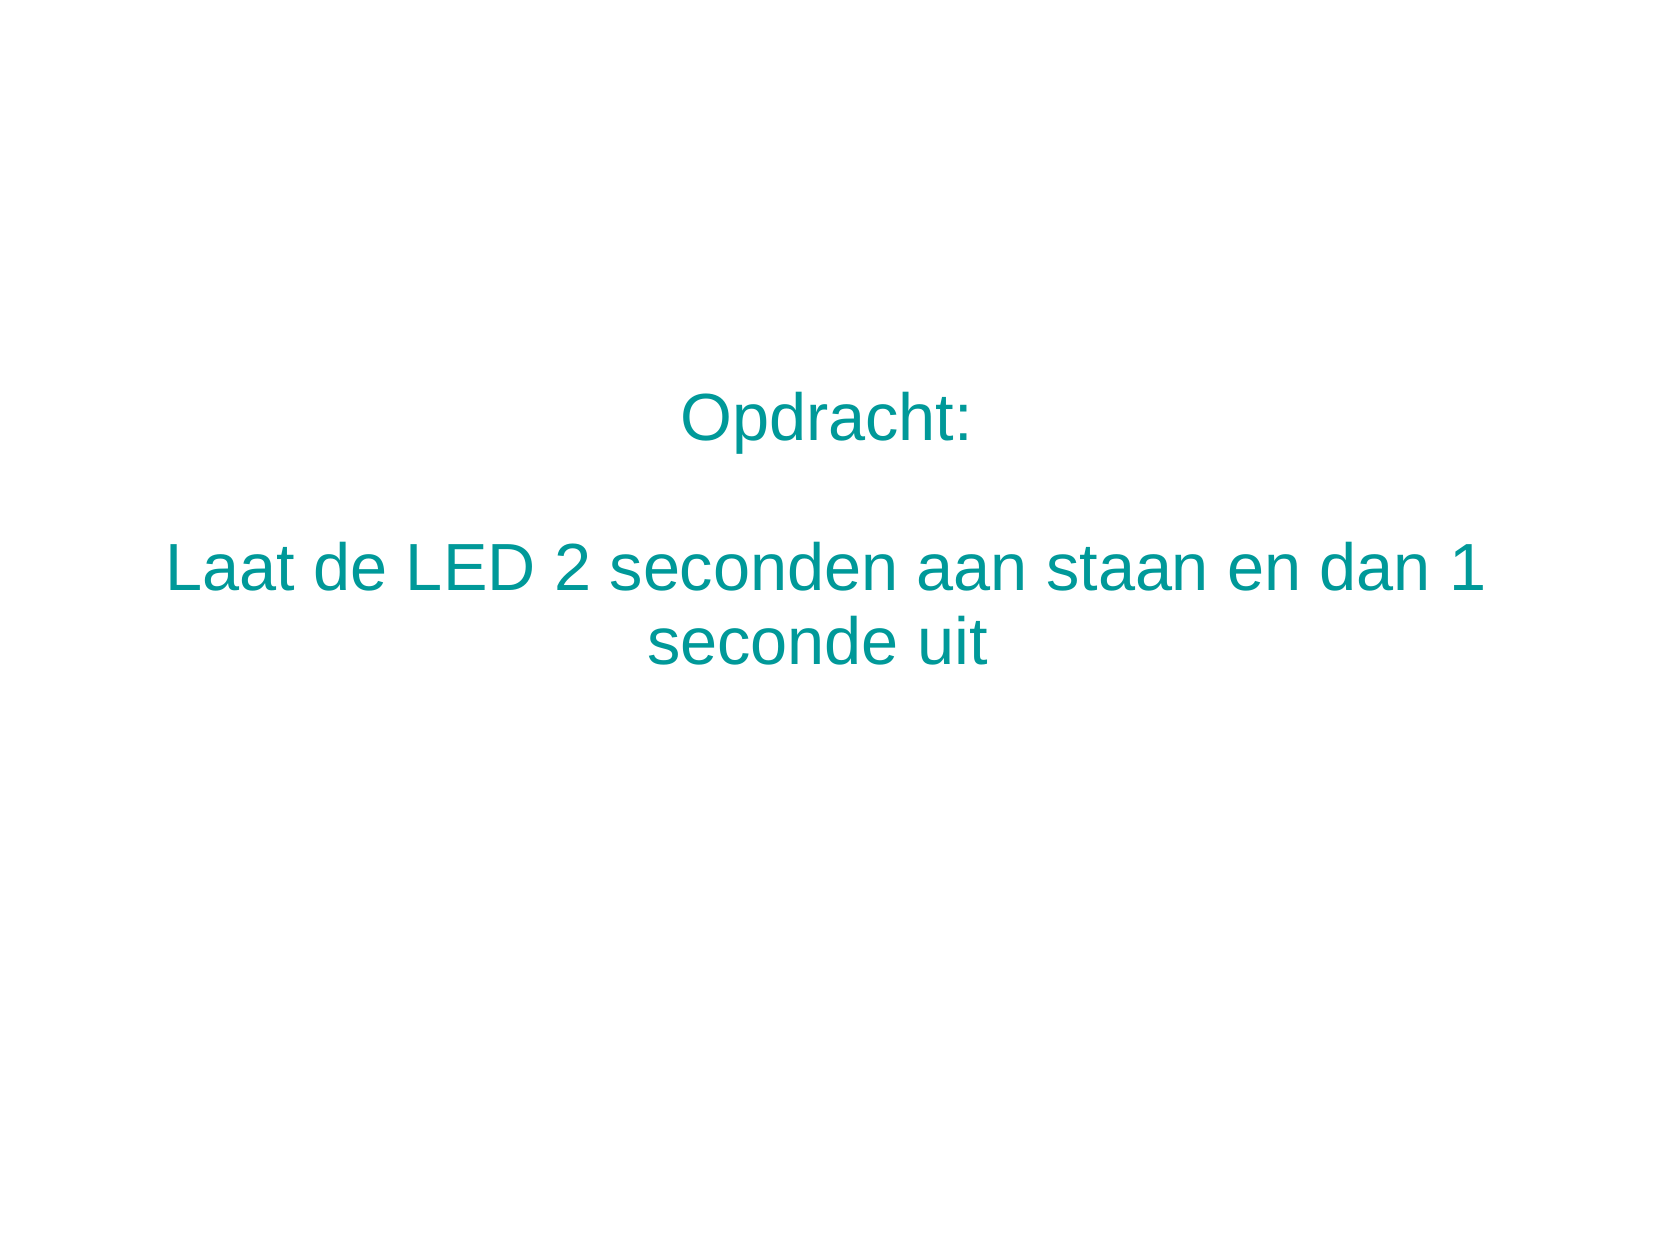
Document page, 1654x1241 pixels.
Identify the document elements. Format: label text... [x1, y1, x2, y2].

subtitle Opdracht: Laat de LED 2 seconden aan staan en dan 1 seconde uit [82, 49, 1571, 1010]
